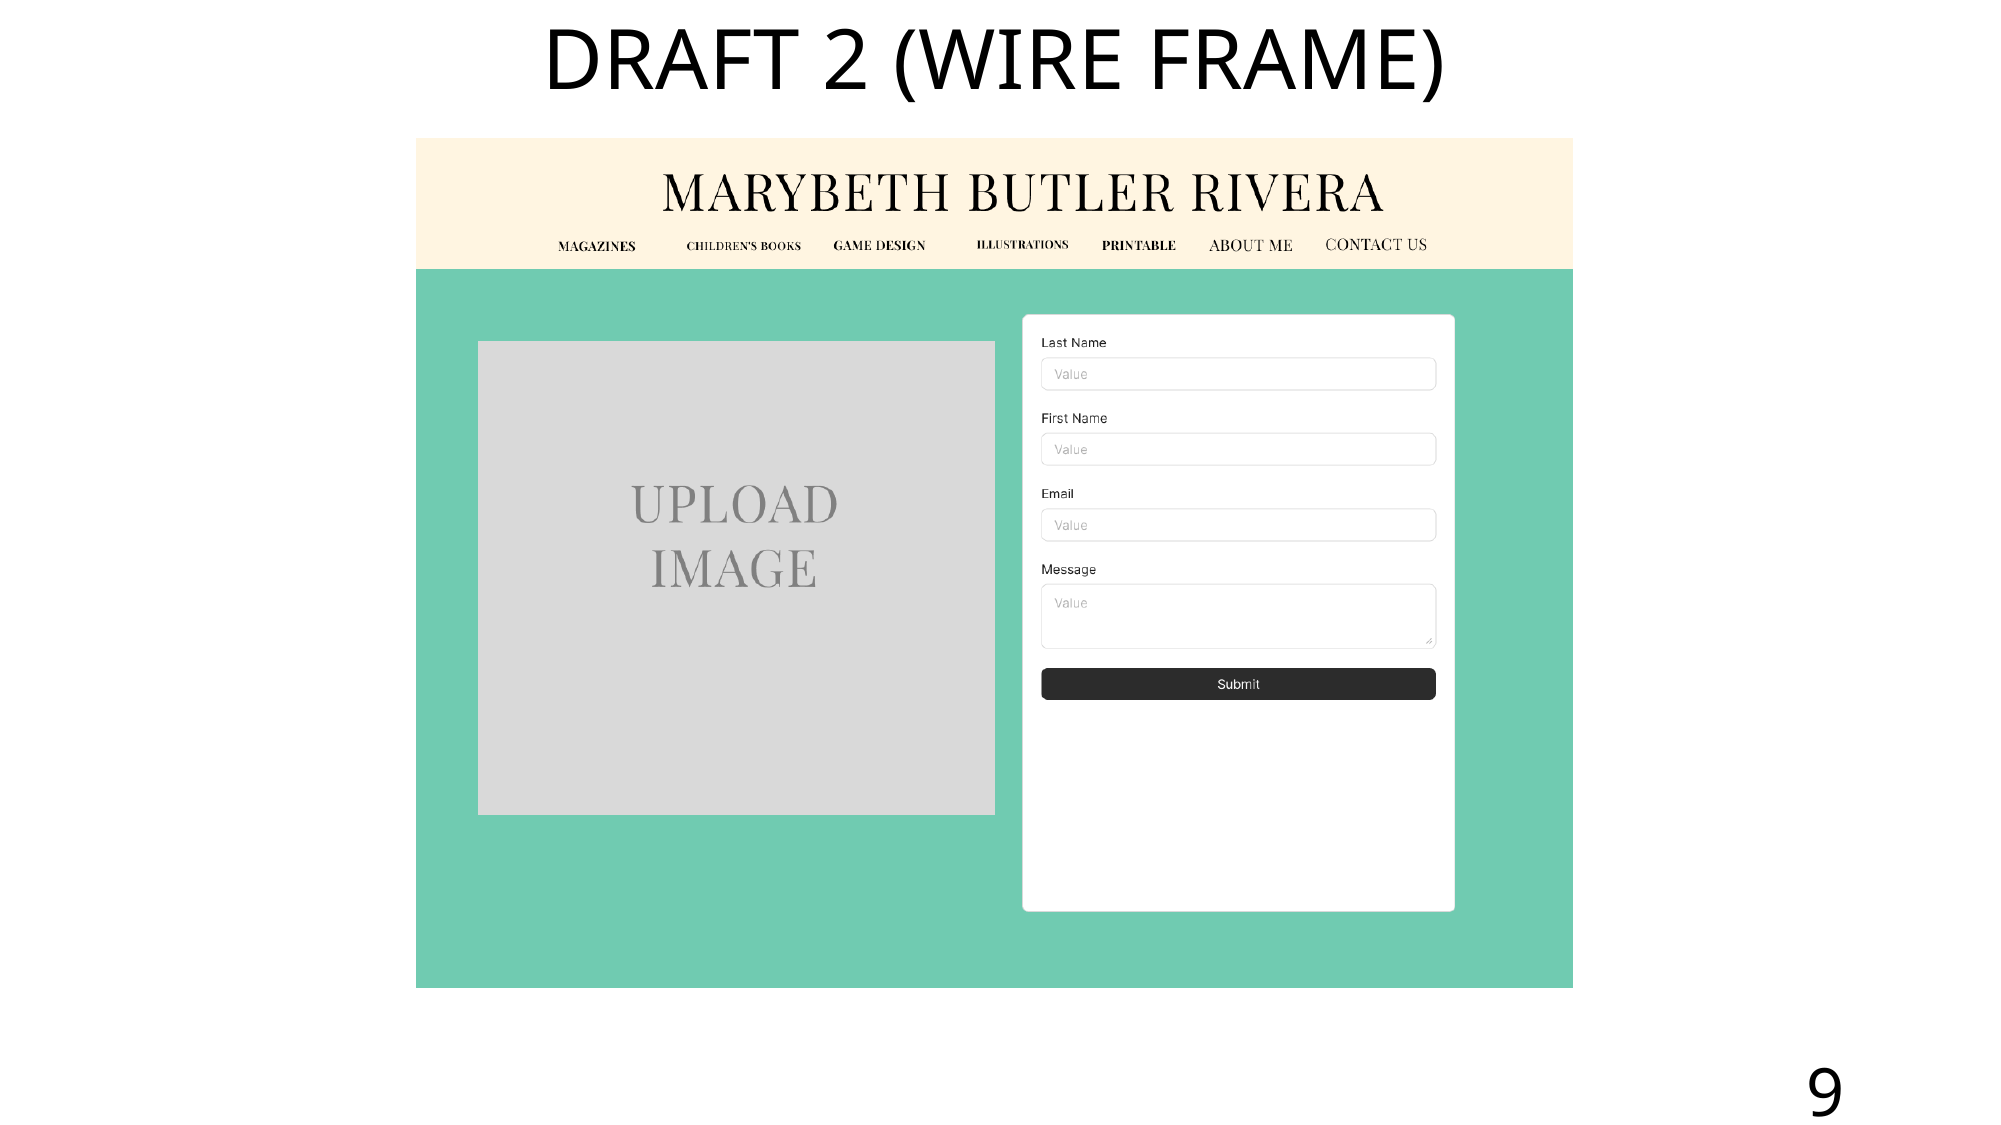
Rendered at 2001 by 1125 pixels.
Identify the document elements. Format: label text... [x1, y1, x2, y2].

title DRAFT 2 (Wire Frame) [117, 0, 1872, 214]
picture [416, 138, 1573, 988]
slide_number 9 [1791, 1042, 1902, 1103]
